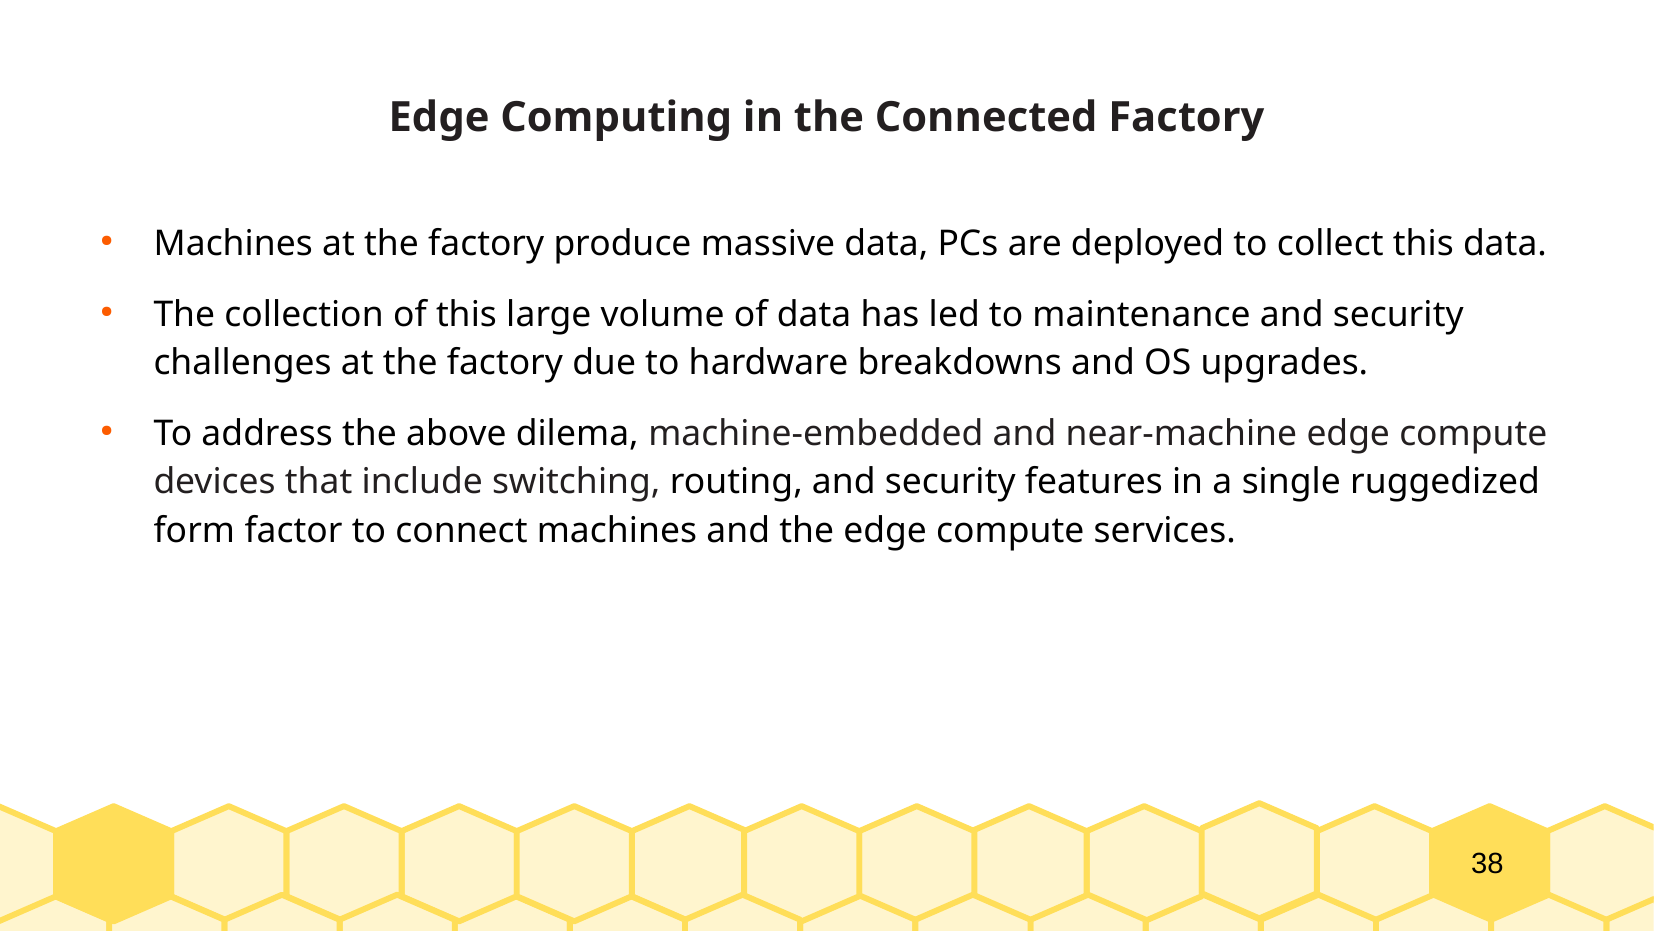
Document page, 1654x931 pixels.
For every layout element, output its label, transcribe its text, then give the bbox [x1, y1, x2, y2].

title Edge Computing in the Connected Factory [82, 37, 1571, 193]
list Machines at the factory produce massive data, PCs are deployed to collect this data. The collection of this large volume of data has led to maintenance and security challenges at the factory due to hardware breakdowns and OS upgrades. To address the above dilema, machine-embedded and near-machine edge compute devices that include switching, routing, and security features in a single ruggedized form factor to connect machines and the edge compute services. [82, 217, 1571, 758]
